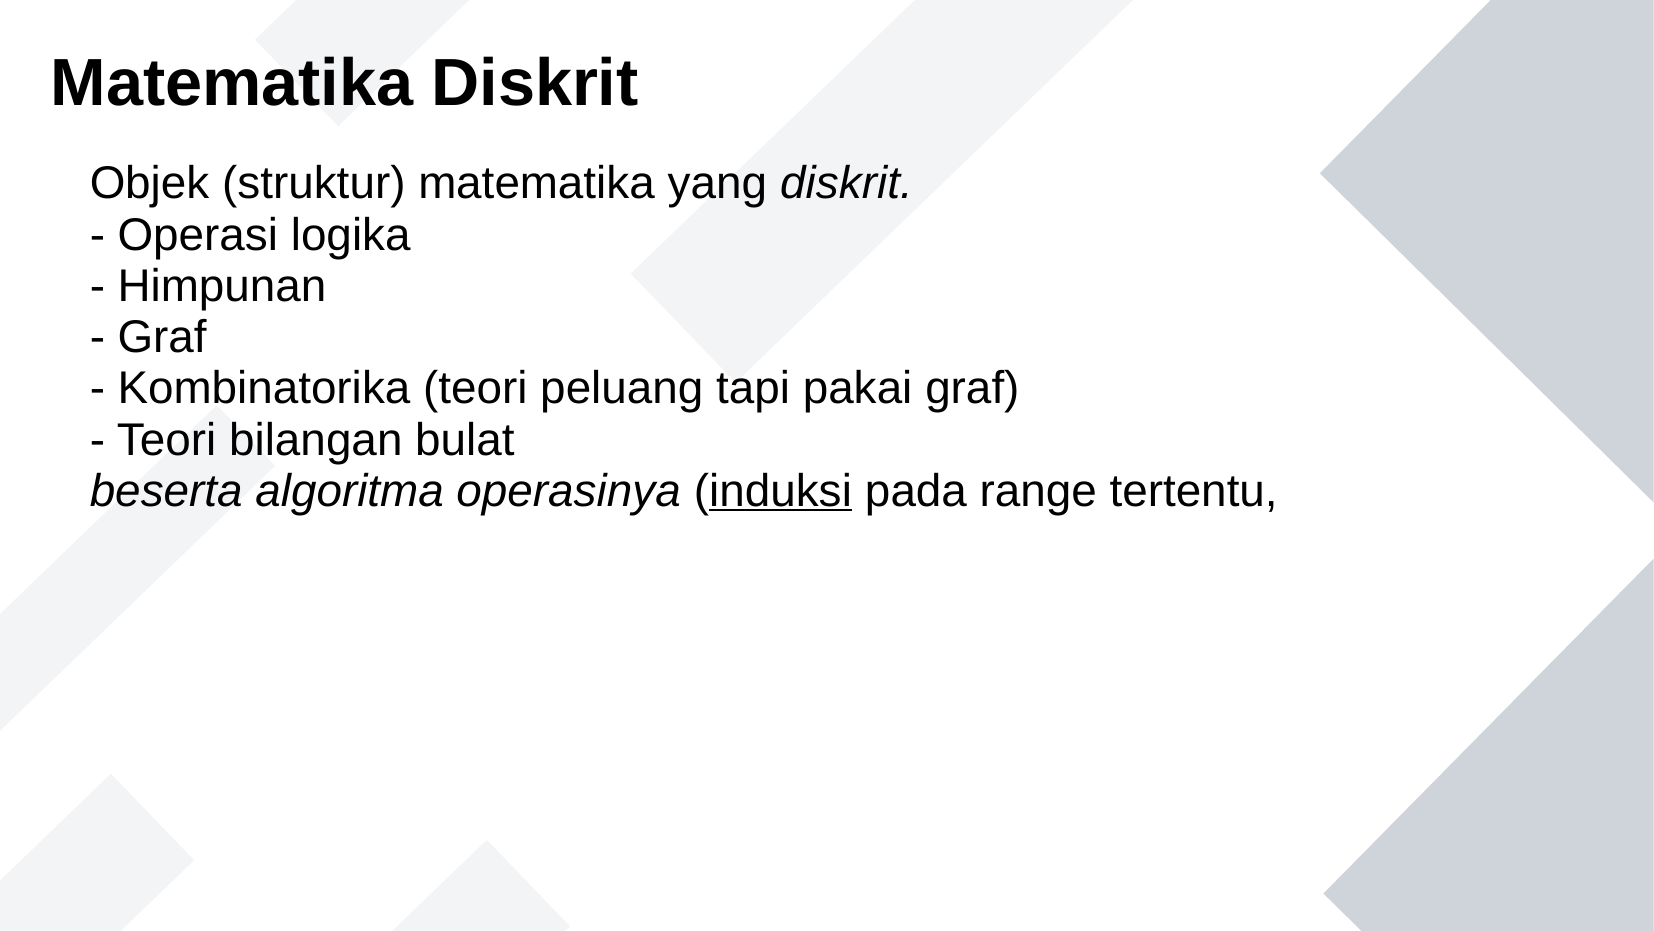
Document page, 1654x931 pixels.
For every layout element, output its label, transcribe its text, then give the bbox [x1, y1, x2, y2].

text_box Objek (struktur) matematika yang diskrit. - Operasi logika - Himpunan - Graf - Kombinatorika (teori peluang tapi pakai graf) - Teori bilangan bulat beserta algoritma operasinya (induksi pada range tertentu, [75, 150, 1651, 826]
text_box Matematika Diskrit [35, 37, 713, 144]
